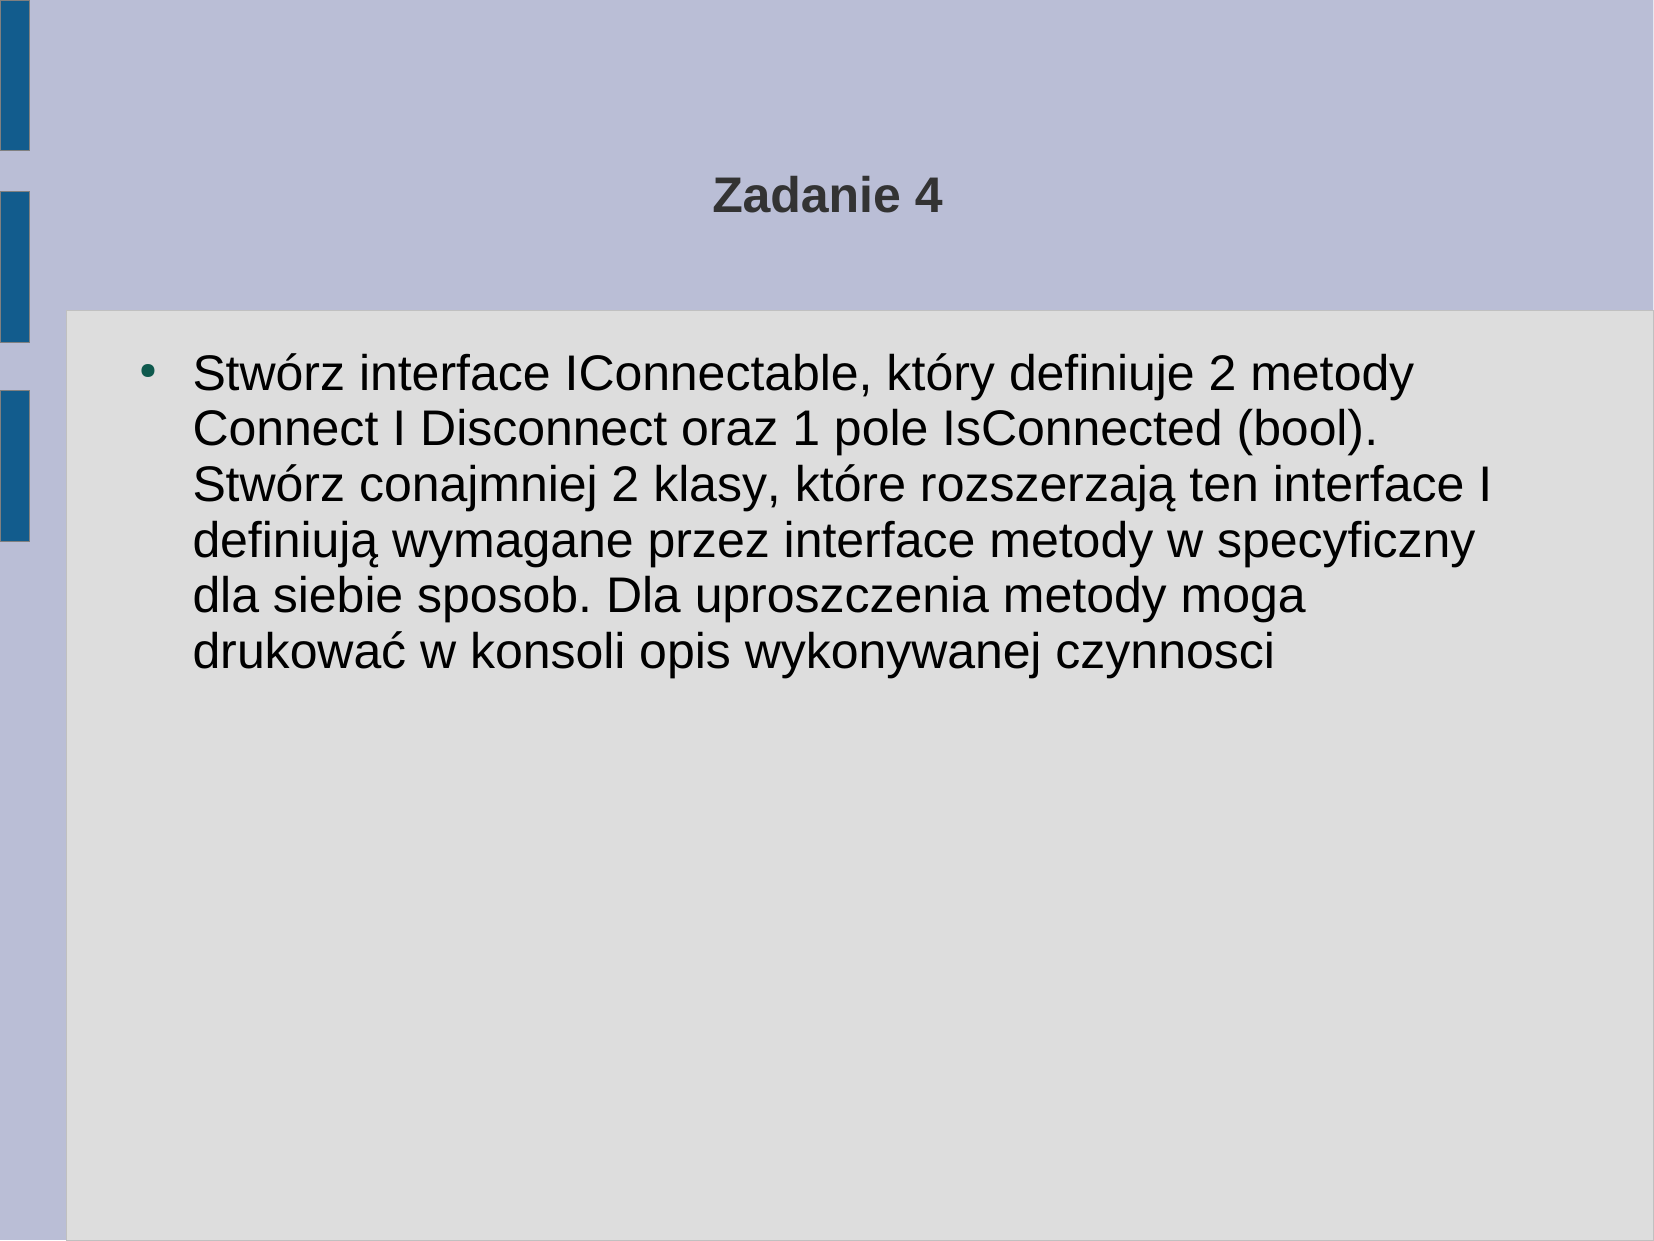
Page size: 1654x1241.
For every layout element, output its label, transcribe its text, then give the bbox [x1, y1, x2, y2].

list Stwórz interface IConnectable, który definiuje 2 metody Connect I Disconnect oraz 1 pole IsConnected (bool). Stwórz conajmniej 2 klasy, które rozszerzają ten interface I definiują wymagane przez interface metody w specyficzny dla siebie sposob. Dla uproszczenia metody moga drukować w konsoli opis wykonywanej czynnosci [121, 344, 1534, 1127]
title Zadanie 4 [121, 91, 1534, 299]
